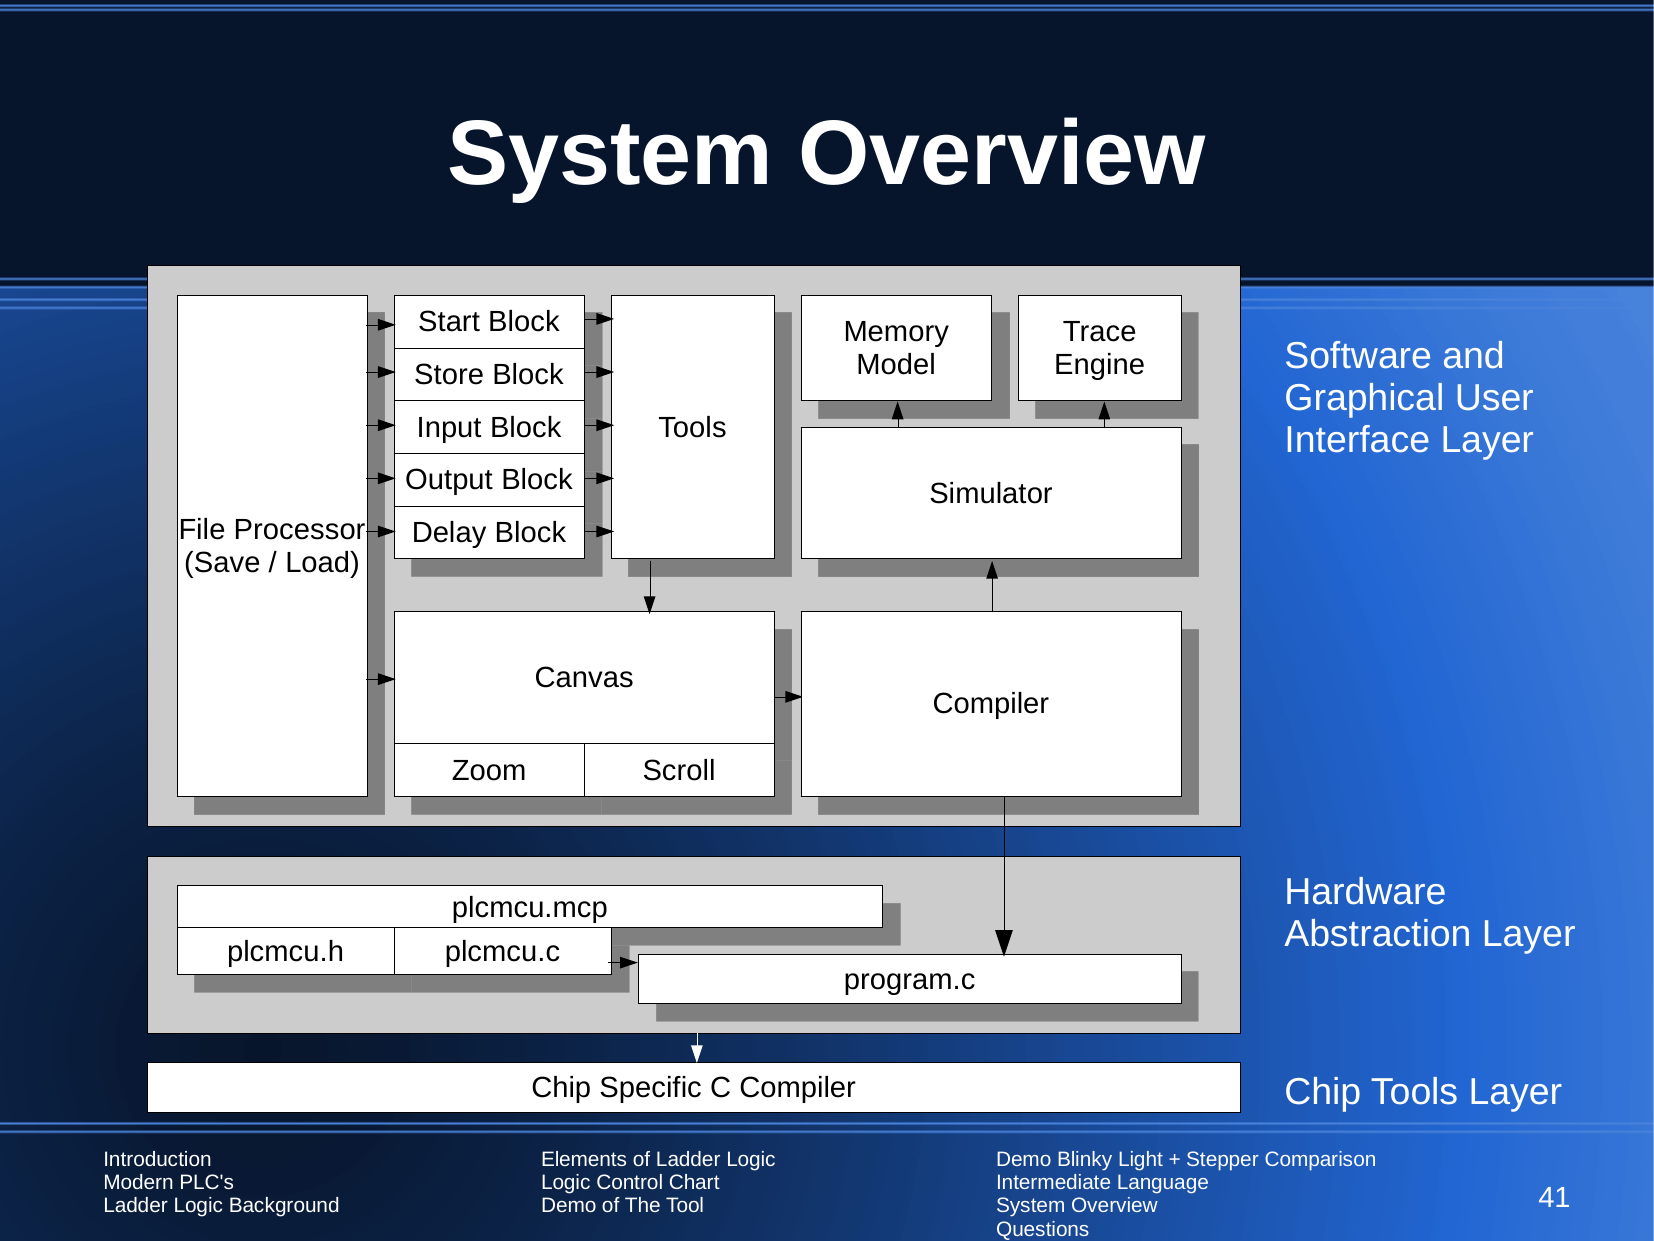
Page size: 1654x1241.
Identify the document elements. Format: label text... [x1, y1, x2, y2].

text_box Chip Specific C Compiler [147, 1062, 1241, 1113]
title System Overview [82, 49, 1571, 257]
text_box Store Block [394, 348, 585, 400]
picture [0, 0, 1654, 1241]
text_box Zoom [394, 743, 584, 797]
text_box program.c [638, 954, 1182, 1004]
text_box [585, 426, 611, 478]
text_box [585, 373, 611, 425]
text_box Memory Model [801, 295, 992, 401]
text_box Output Block [394, 453, 585, 506]
text_box Compiler [801, 611, 1182, 797]
text_box Canvas [394, 611, 775, 743]
text_box [585, 479, 611, 531]
text_box Scroll [584, 743, 775, 797]
text_box [368, 326, 394, 372]
text_box plcmcu.c [394, 927, 612, 975]
text_box Input Block [394, 400, 585, 453]
text_box Delay Block [394, 506, 585, 559]
text_box [368, 373, 394, 425]
text_box plcmcu.mcp [177, 885, 883, 928]
text_box Hardware Abstraction Layer [1269, 863, 1595, 963]
text_box [368, 426, 394, 478]
text_box Simulator [801, 427, 1182, 559]
text_box [147, 856, 1241, 1034]
text_box Tools [611, 295, 775, 559]
text_box Chip Tools Layer [1269, 1062, 1595, 1120]
text_box Start Block [394, 295, 585, 348]
text_box [585, 320, 611, 372]
text_box File Processor (Save / Load) [177, 295, 368, 797]
text_box plcmcu.h [177, 927, 394, 975]
text_box Trace Engine [1018, 295, 1182, 401]
text_box [368, 479, 394, 531]
text_box Software and Graphical User Interface Layer [1269, 327, 1595, 469]
text_box [147, 265, 1241, 827]
